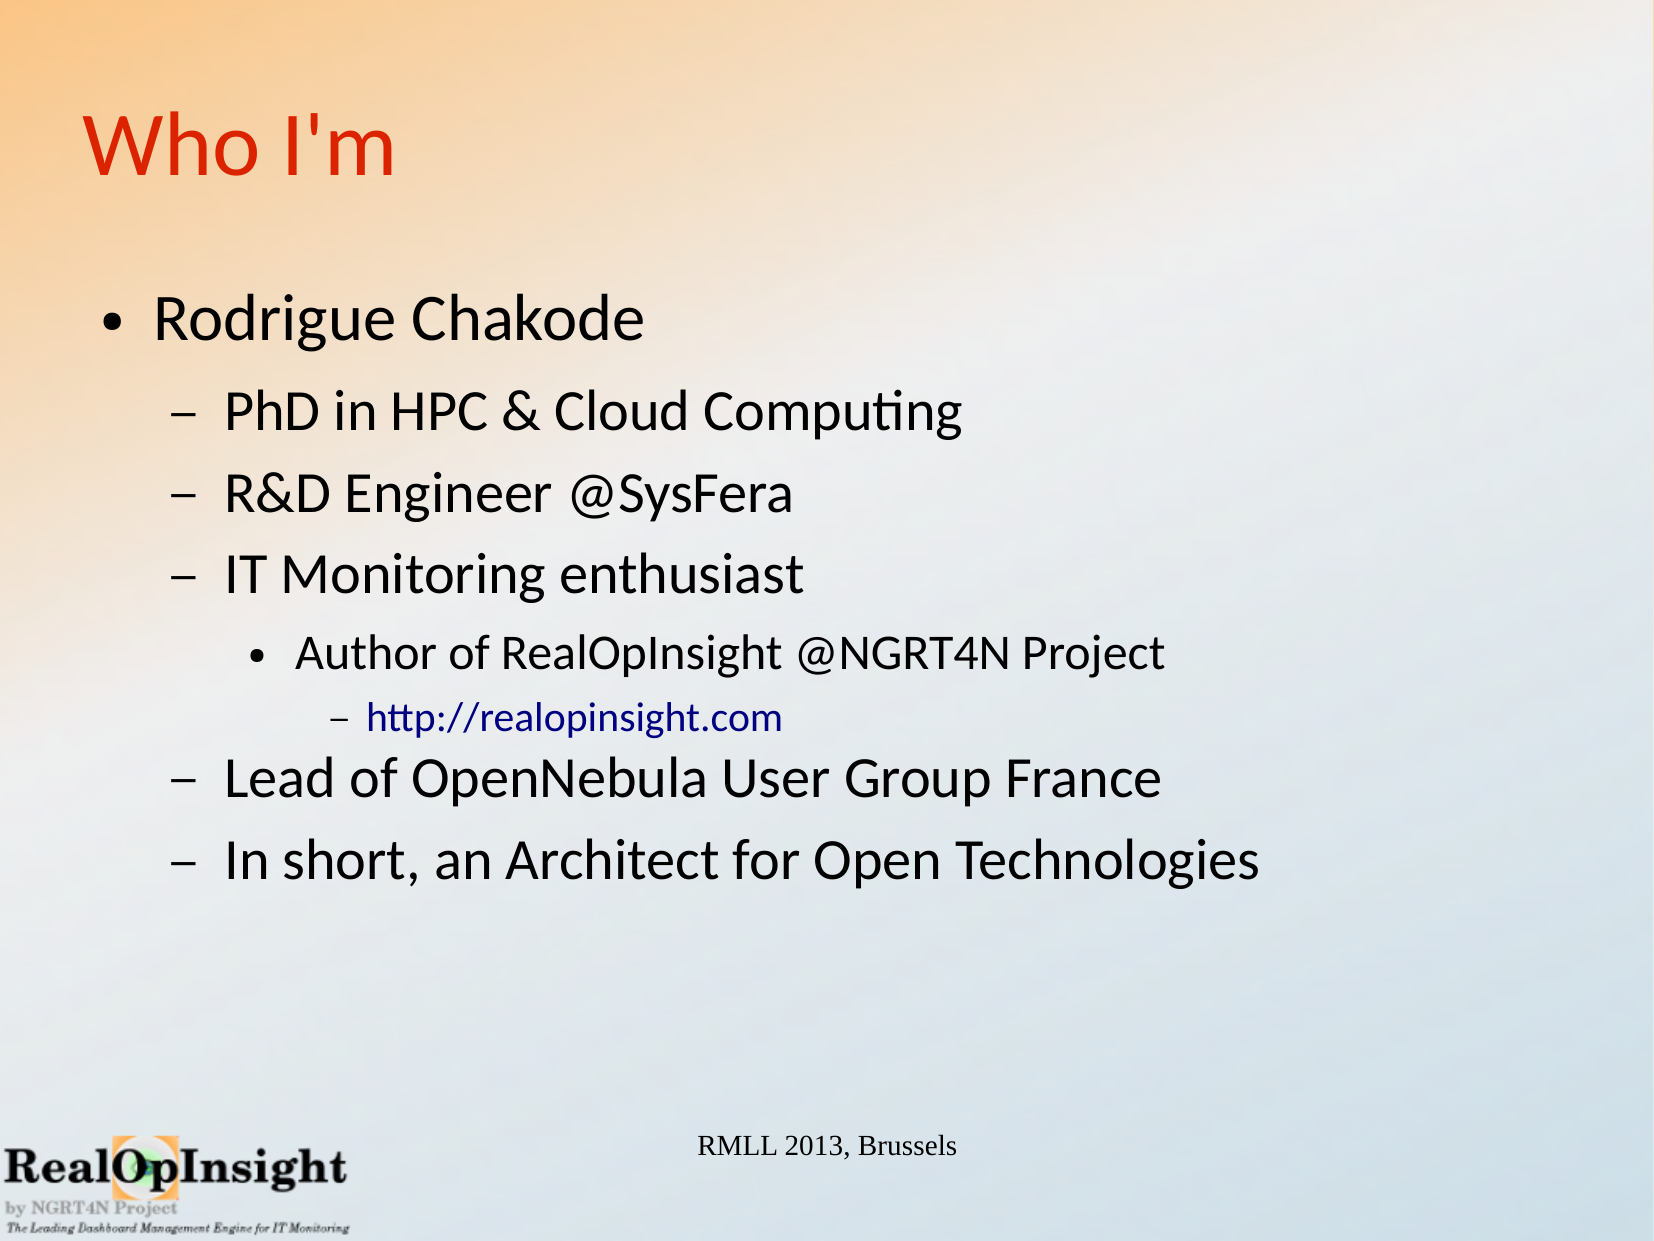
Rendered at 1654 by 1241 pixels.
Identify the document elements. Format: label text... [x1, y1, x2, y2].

list Rodrigue Chakode PhD in HPC & Cloud Computing R&D Engineer @SysFera IT Monitoring enthusiast Author of RealOpInsight @NGRT4N Project http://realopinsight.com Lead of OpenNebula User Group France In short, an Architect for Open Technologies [82, 290, 1538, 1010]
picture [0, 0, 1654, 1241]
title Who I'm [82, 49, 1548, 257]
